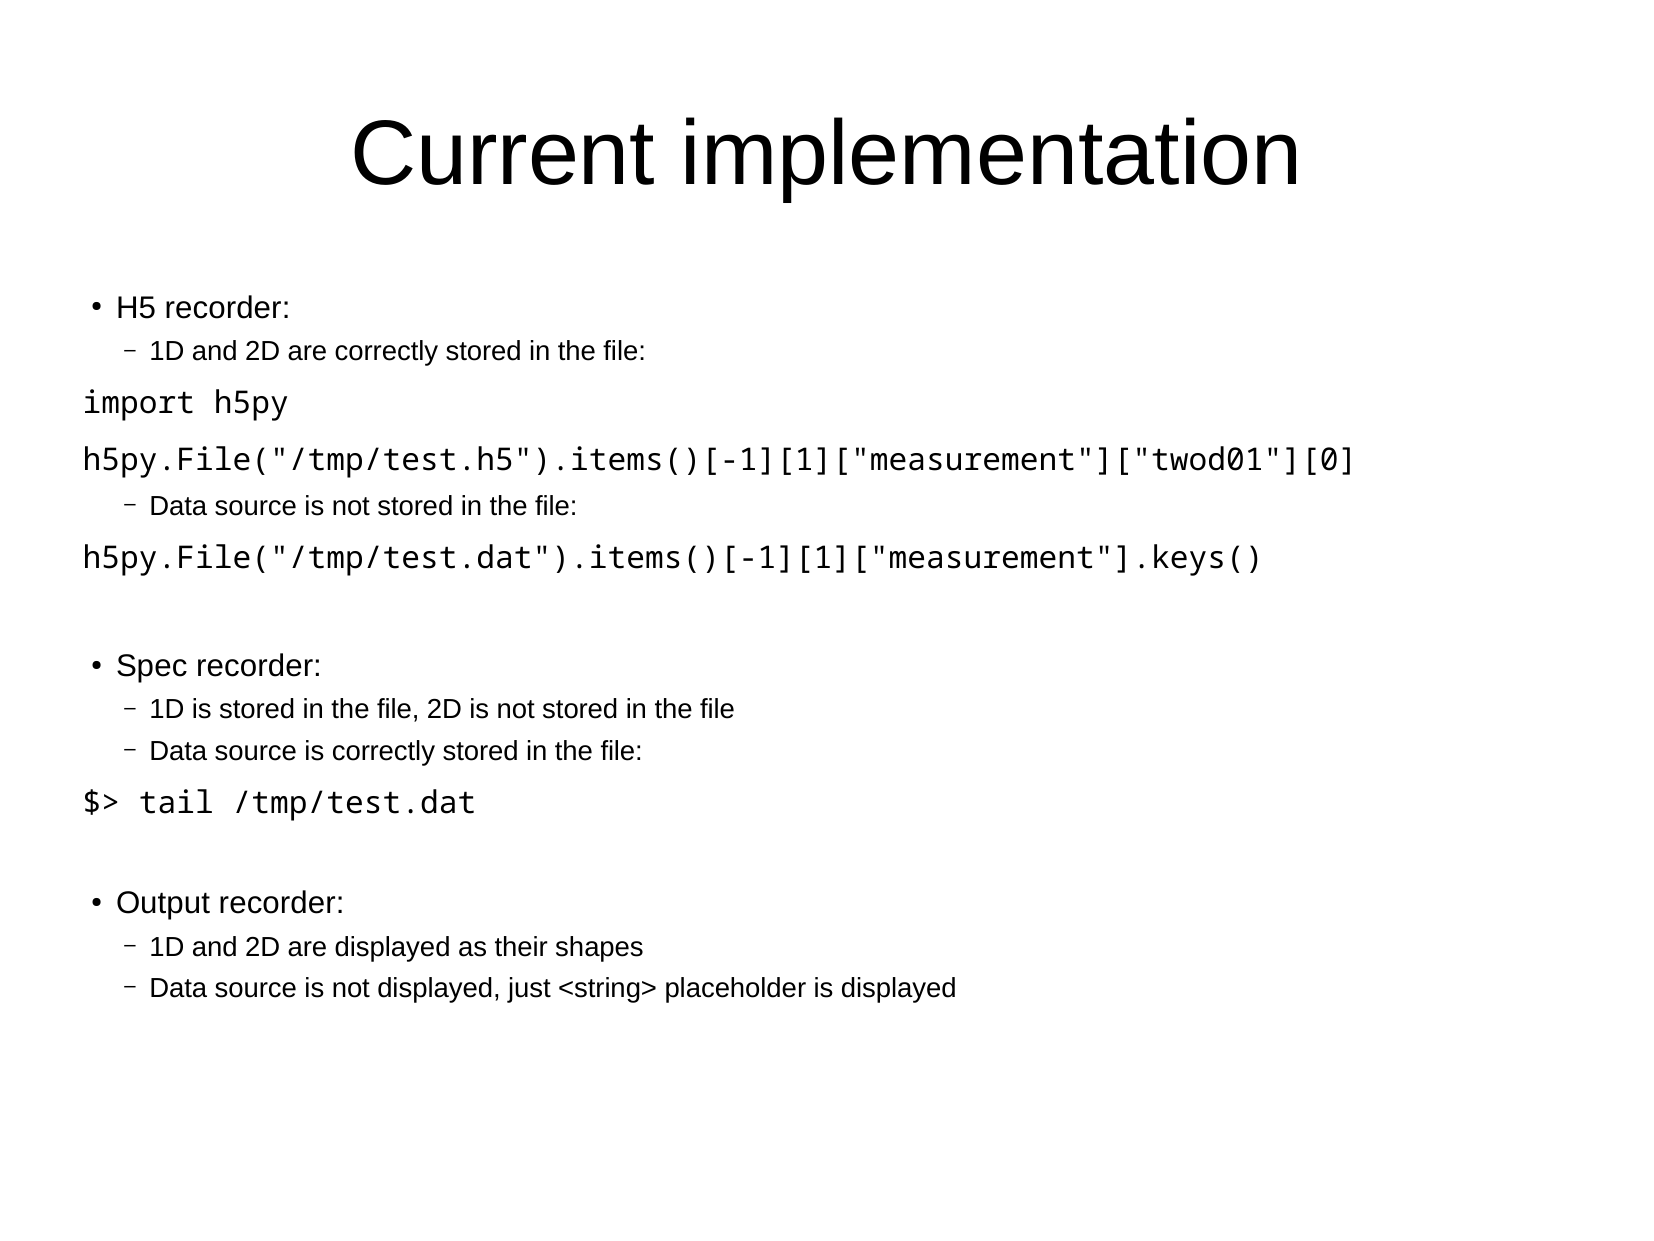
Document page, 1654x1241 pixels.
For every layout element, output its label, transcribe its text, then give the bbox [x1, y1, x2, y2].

list H5 recorder: 1D and 2D are correctly stored in the file: import h5py h5py.File("/tmp/test.h5").items()[-1][1]["measurement"]["twod01"][0] Data source is not stored in the file: h5py.File("/tmp/test.dat").items()[-1][1]["measurement"].keys() Spec recorder: 1D is stored in the file, 2D is not stored in the file Data source is correctly stored in the file: $> tail /tmp/test.dat Output recorder: 1D and 2D are displayed as their shapes Data source is not displayed, just <string> placeholder is displayed [82, 290, 1571, 1010]
title Current implementation [82, 49, 1571, 257]
